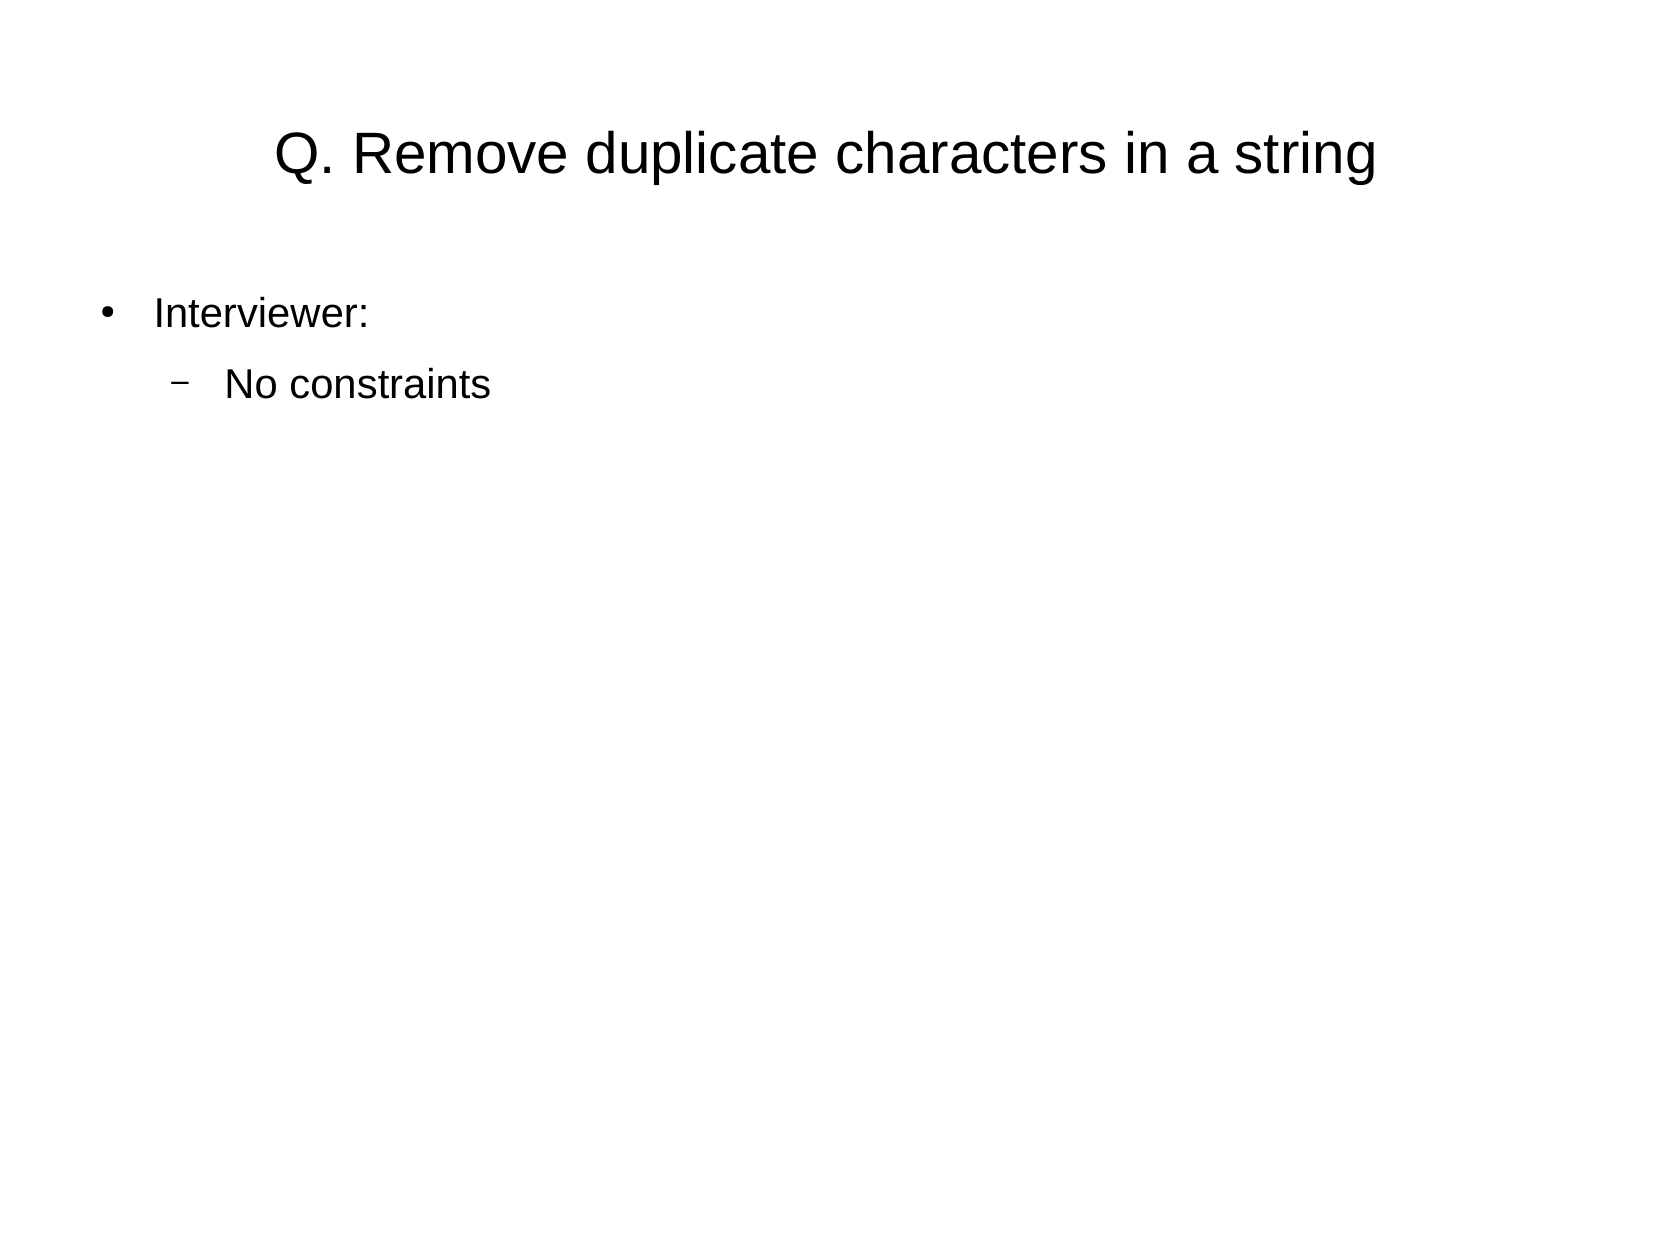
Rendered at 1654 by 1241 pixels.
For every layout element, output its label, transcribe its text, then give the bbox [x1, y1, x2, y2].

title Q. Remove duplicate characters in a string [82, 49, 1571, 257]
list Interviewer: No constraints [82, 290, 1571, 1010]
